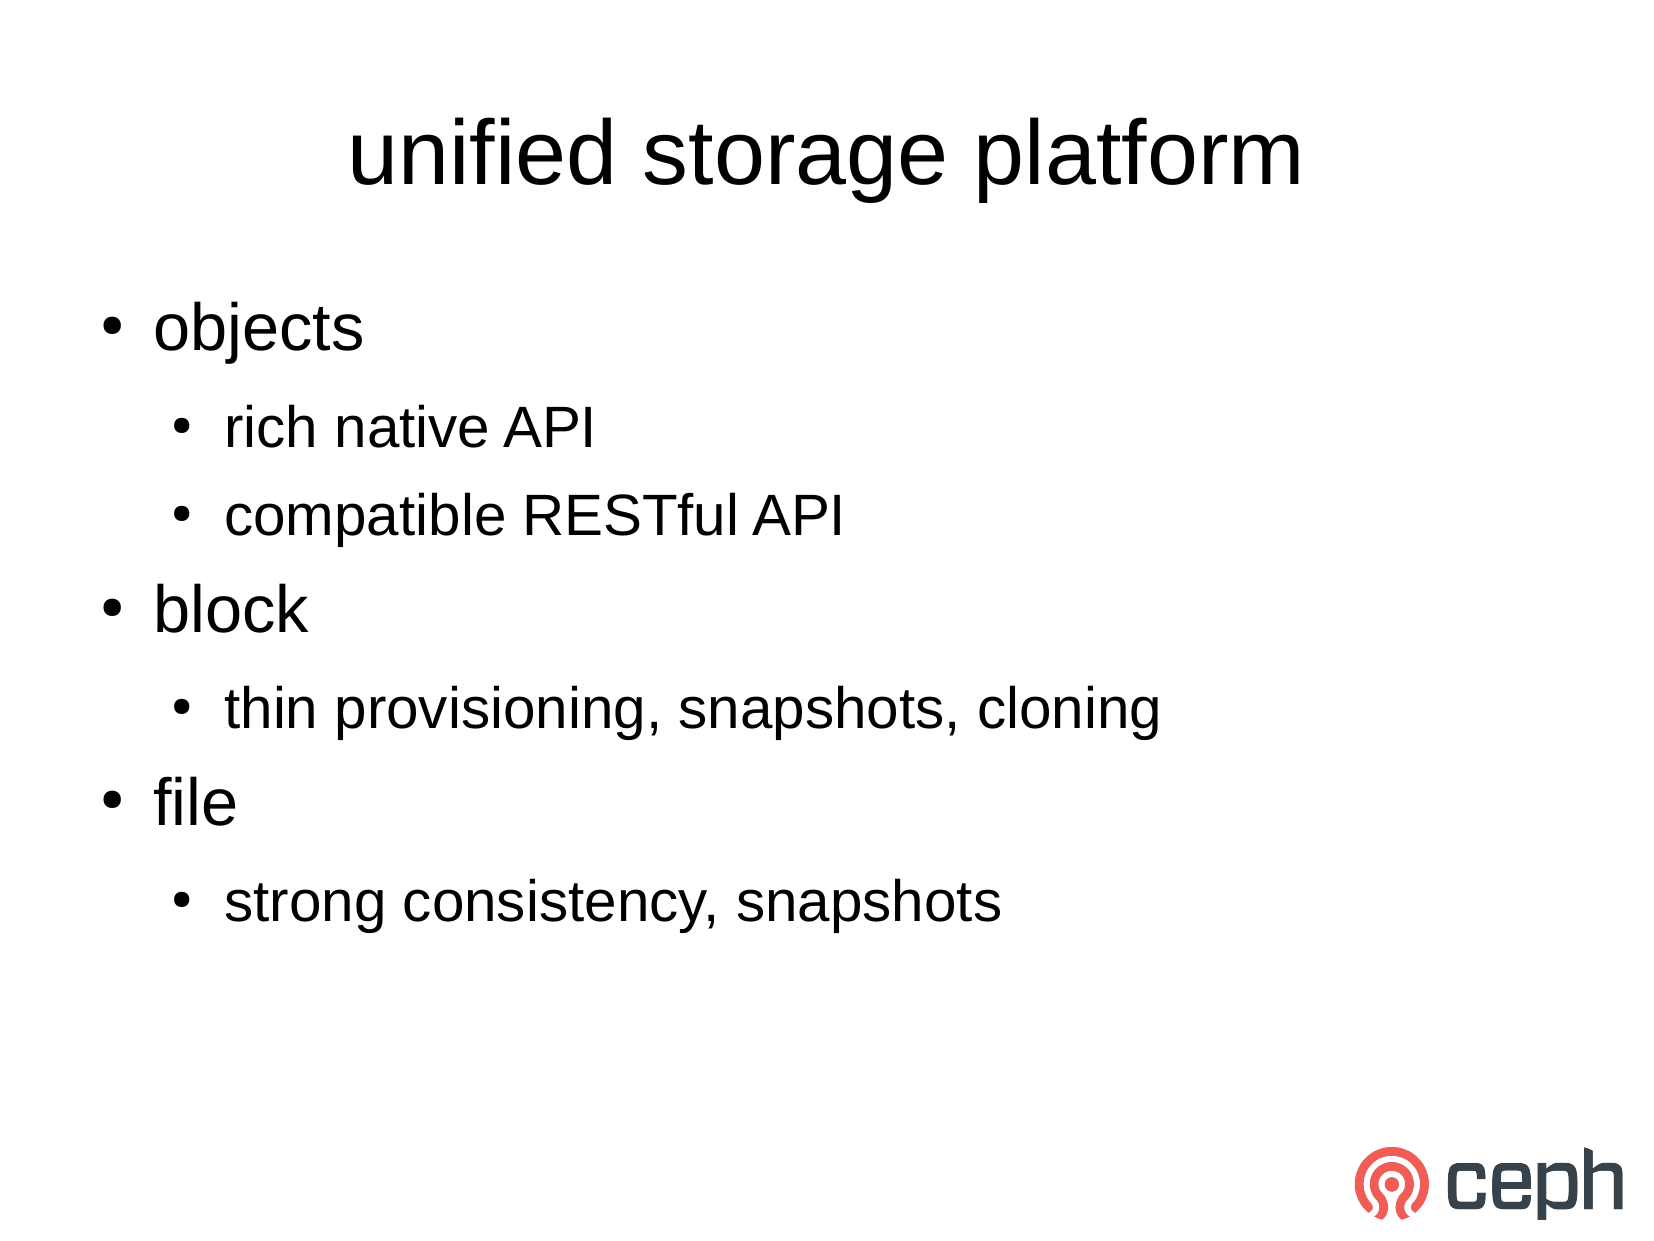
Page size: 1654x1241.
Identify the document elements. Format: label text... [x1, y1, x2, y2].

title unified storage platform [82, 49, 1571, 257]
list objects rich native API compatible RESTful API block thin provisioning, snapshots, cloning file strong consistency, snapshots [82, 290, 1571, 1010]
picture [1308, 1100, 1654, 1241]
